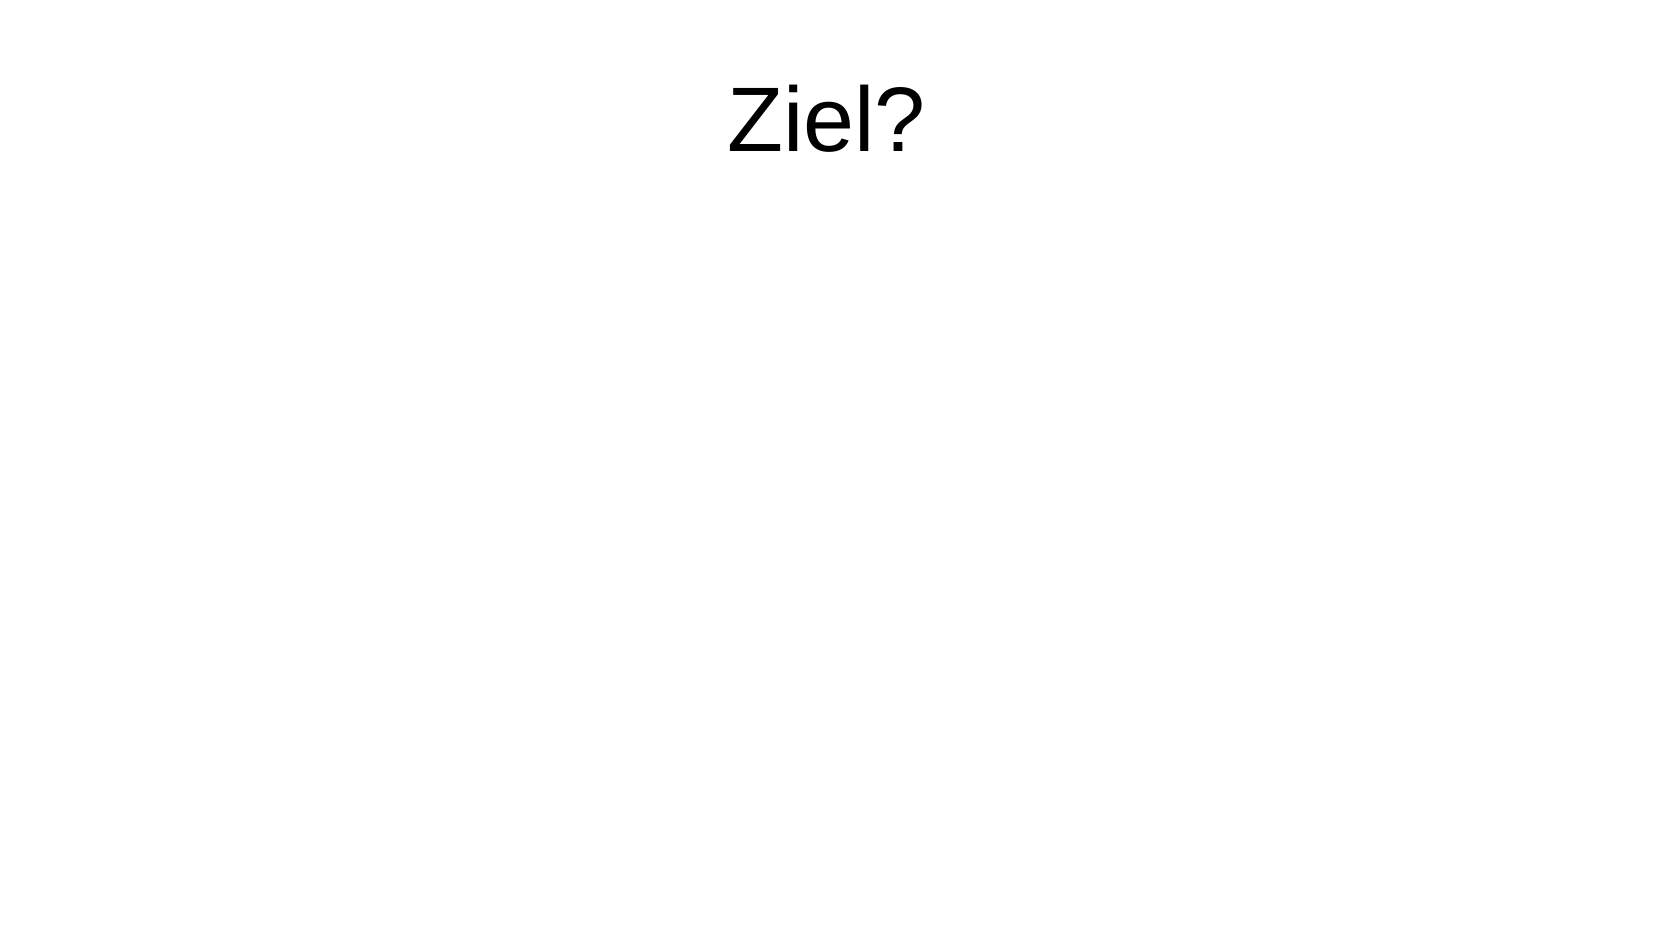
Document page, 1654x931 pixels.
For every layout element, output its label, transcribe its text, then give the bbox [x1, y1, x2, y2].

title Ziel? [82, 37, 1571, 193]
